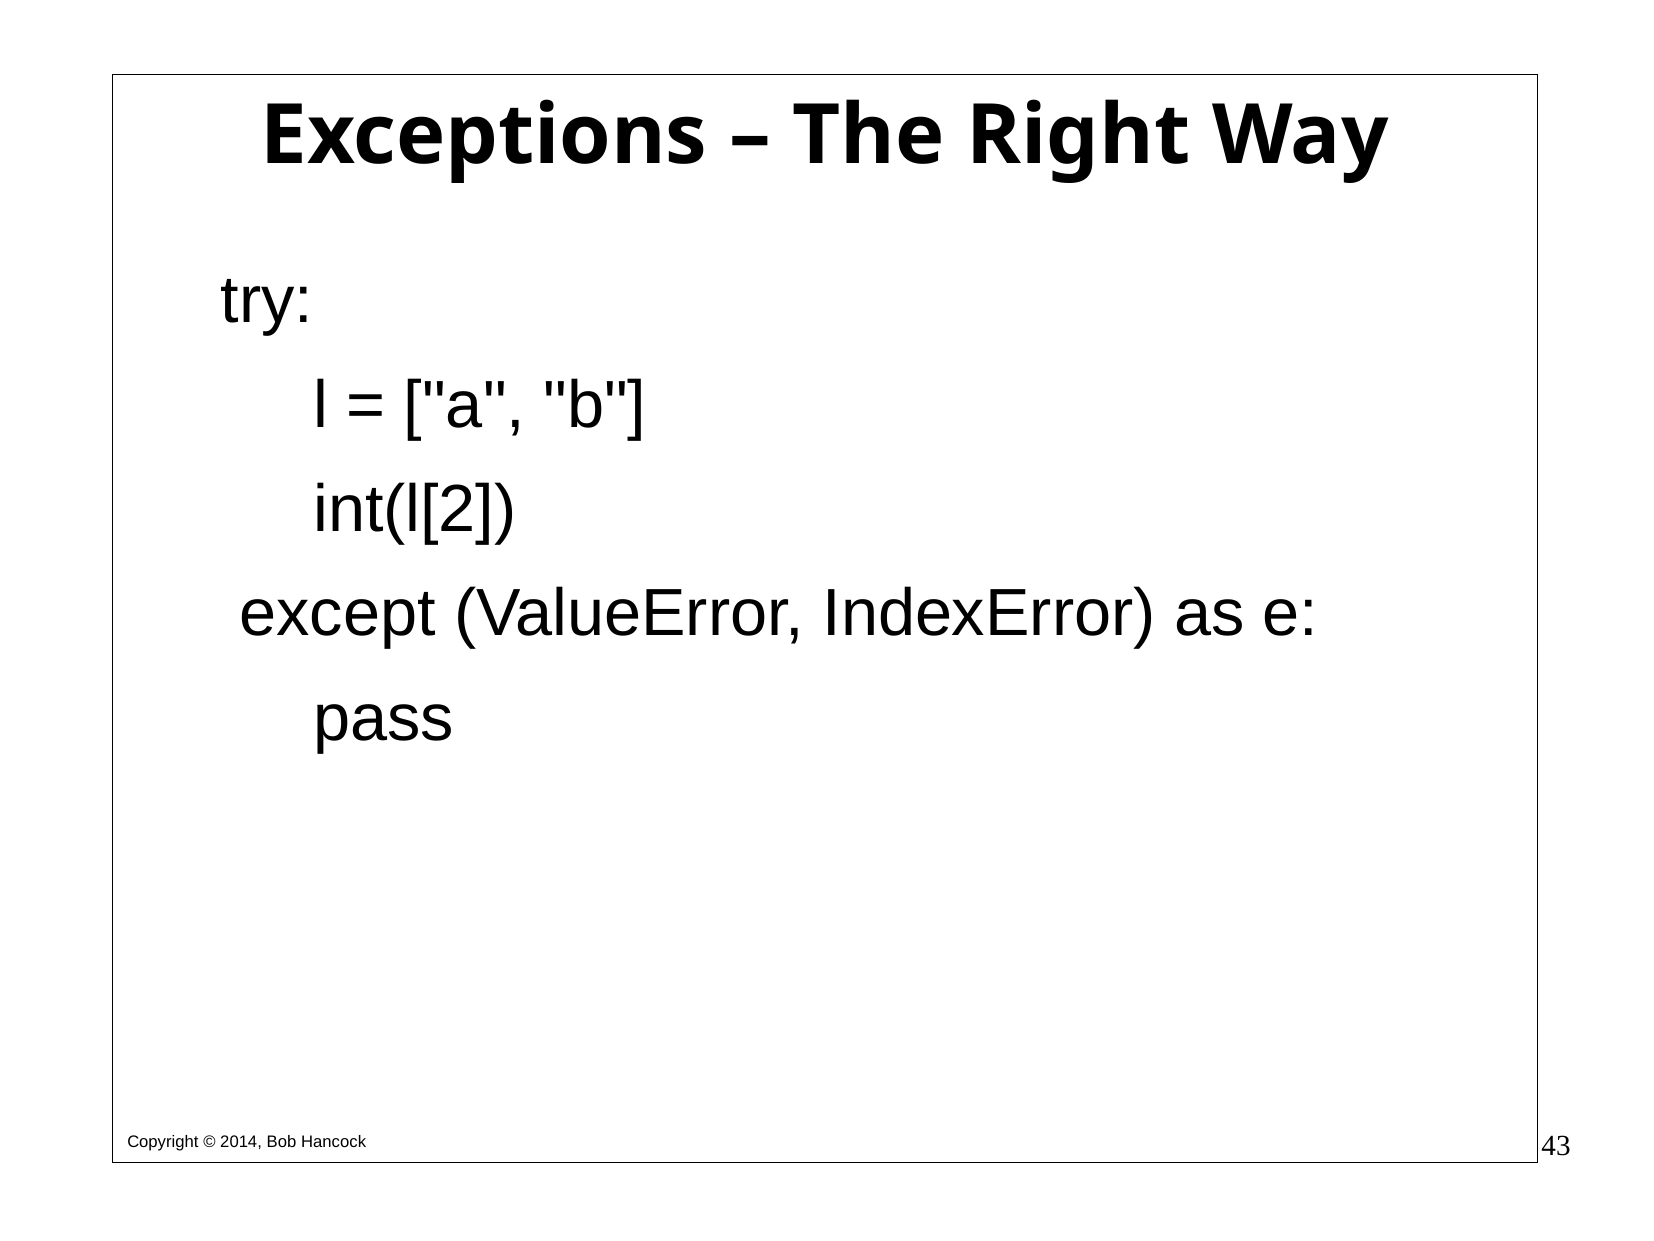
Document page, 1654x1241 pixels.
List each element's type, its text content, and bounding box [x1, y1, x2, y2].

list try: l = ["a", "b"] int(l[2]) except (ValueError, IndexError) as e: pass [150, 262, 1501, 1126]
text_box Copyright © 2014, Bob Hancock [112, 1125, 382, 1159]
title Exceptions – The Right Way [112, 75, 1538, 188]
